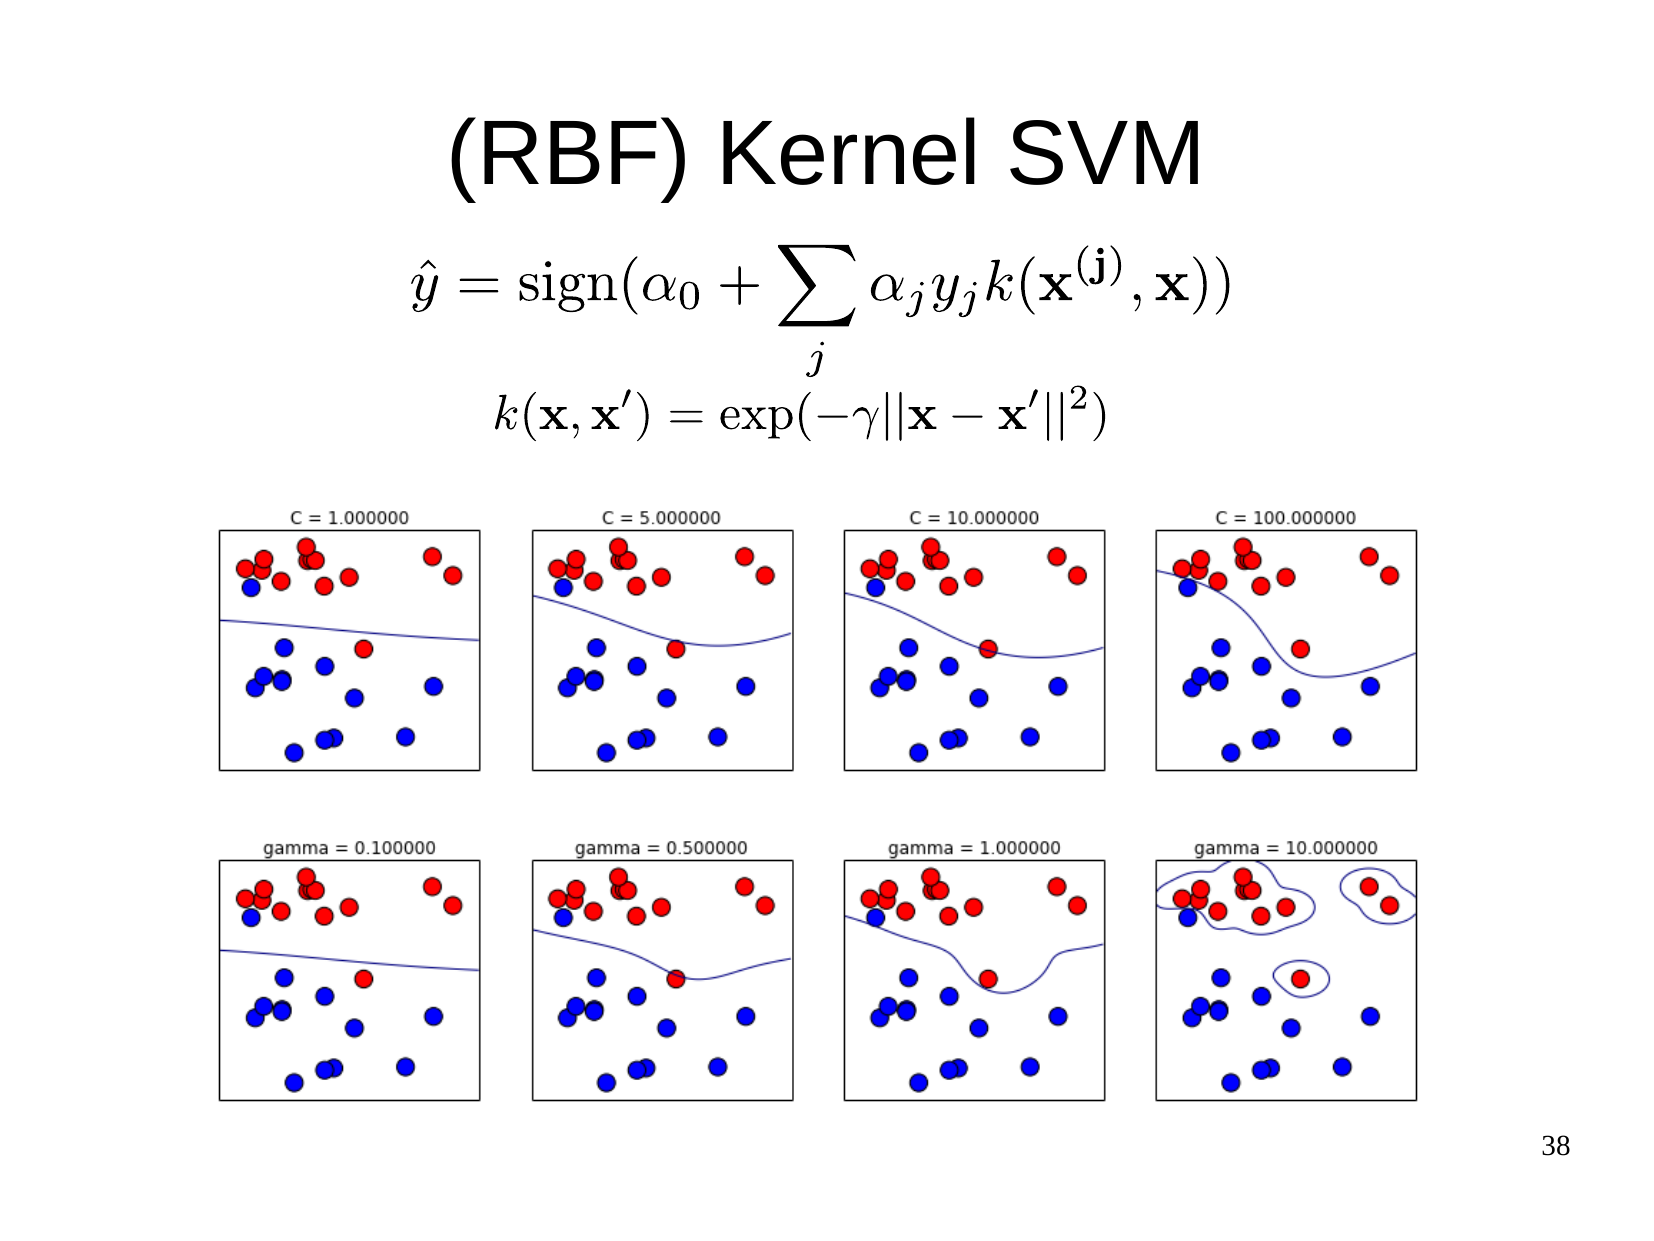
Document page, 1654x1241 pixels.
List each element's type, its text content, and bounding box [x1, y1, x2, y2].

title (RBF) Kernel SVM [82, 49, 1571, 257]
picture [209, 830, 1426, 1111]
picture [209, 500, 1426, 781]
text_box [409, 238, 1236, 378]
text_box [492, 385, 1111, 442]
